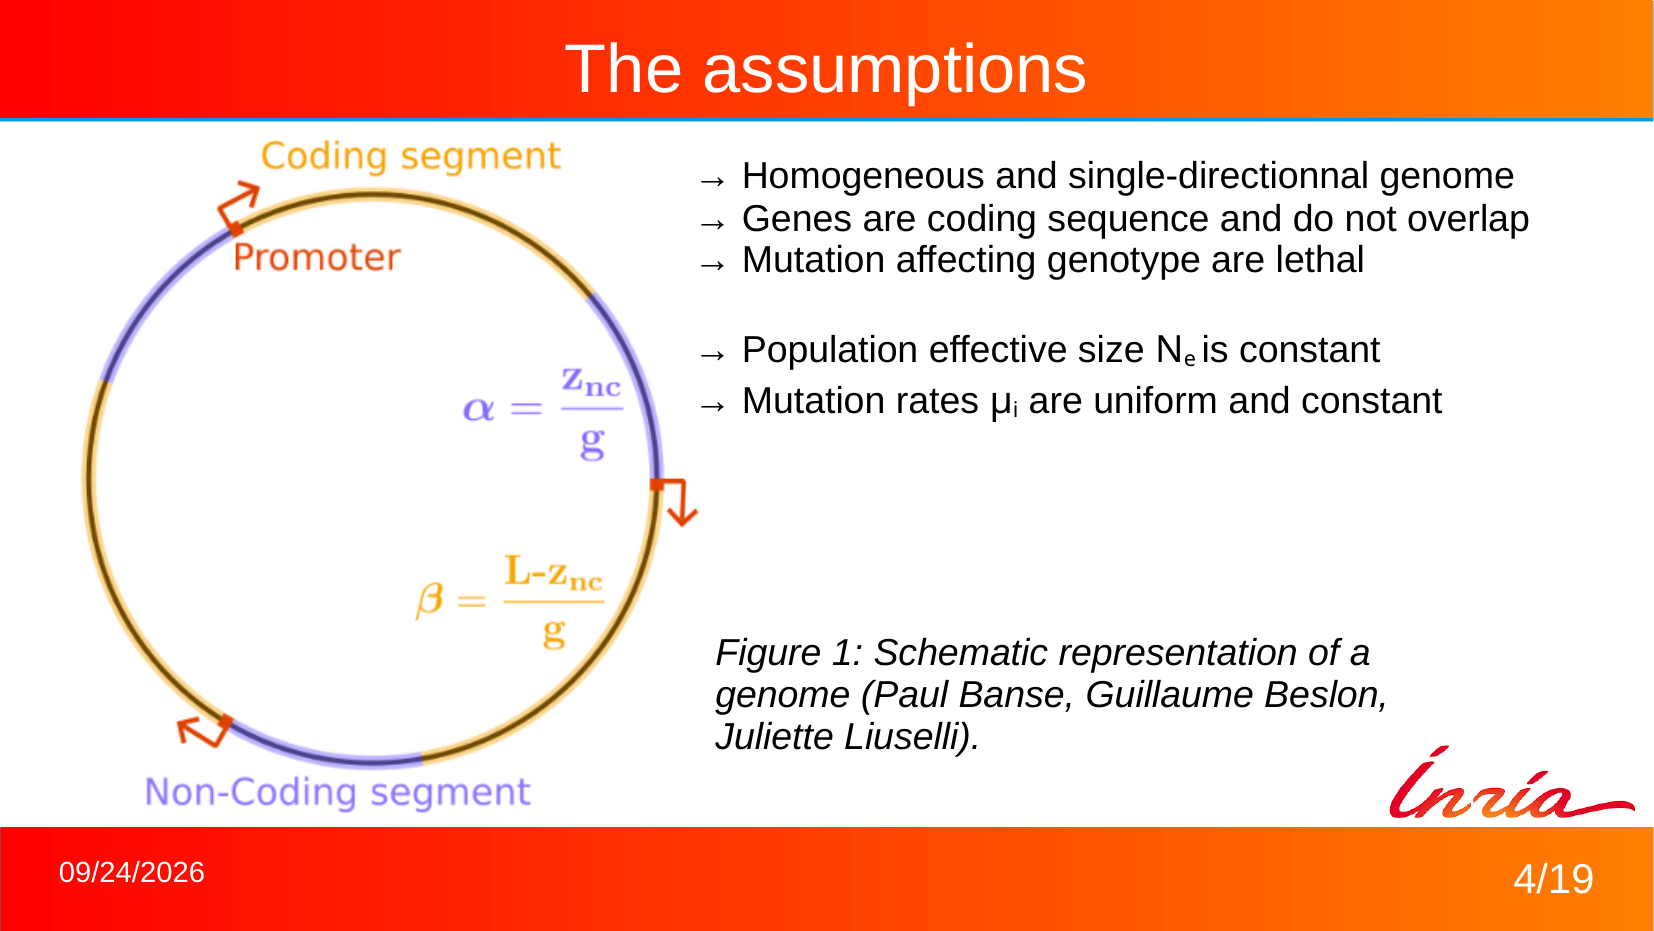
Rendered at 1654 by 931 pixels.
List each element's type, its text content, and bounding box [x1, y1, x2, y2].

text_box → Homogeneous and single-directionnal genome → Genes are coding sequence and do not overlap → Mutation affecting genotype are lethal → Population effective size Ne is constant → Mutation rates µi are uniform and constant [679, 147, 1654, 471]
list Figure 1: Schematic representation of a genome (Paul Banse, Guillaume Beslon, Juliette Liuselli). [704, 631, 1394, 780]
picture [1381, 732, 1648, 826]
picture [75, 127, 704, 819]
title The assumptions [59, 29, 1595, 108]
